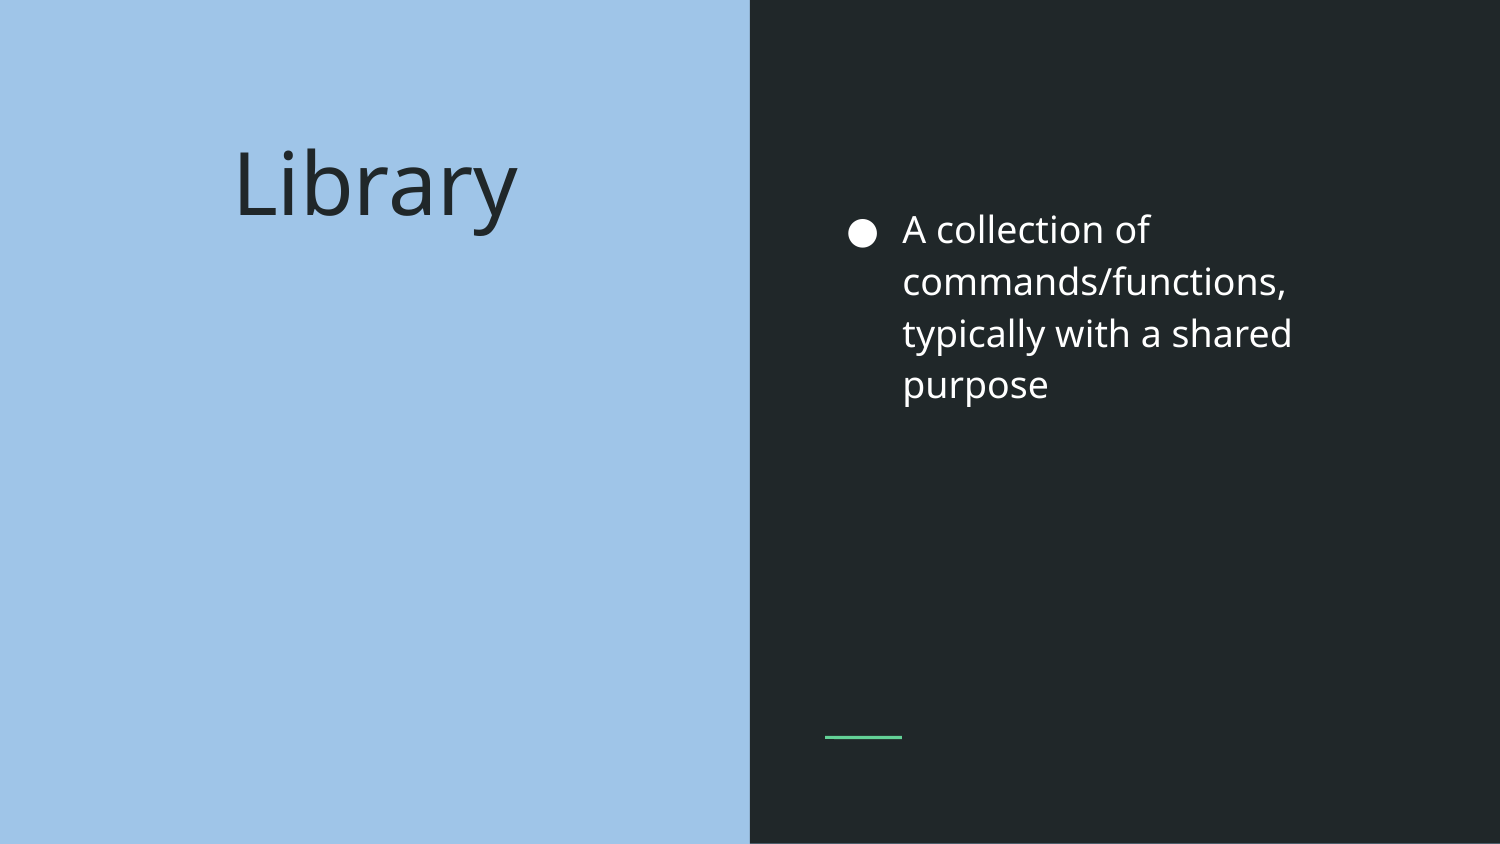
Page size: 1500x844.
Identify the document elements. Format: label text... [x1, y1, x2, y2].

title Library [43, 0, 708, 248]
list A collection of commands/functions, typically with a shared purpose [812, 0, 1442, 607]
